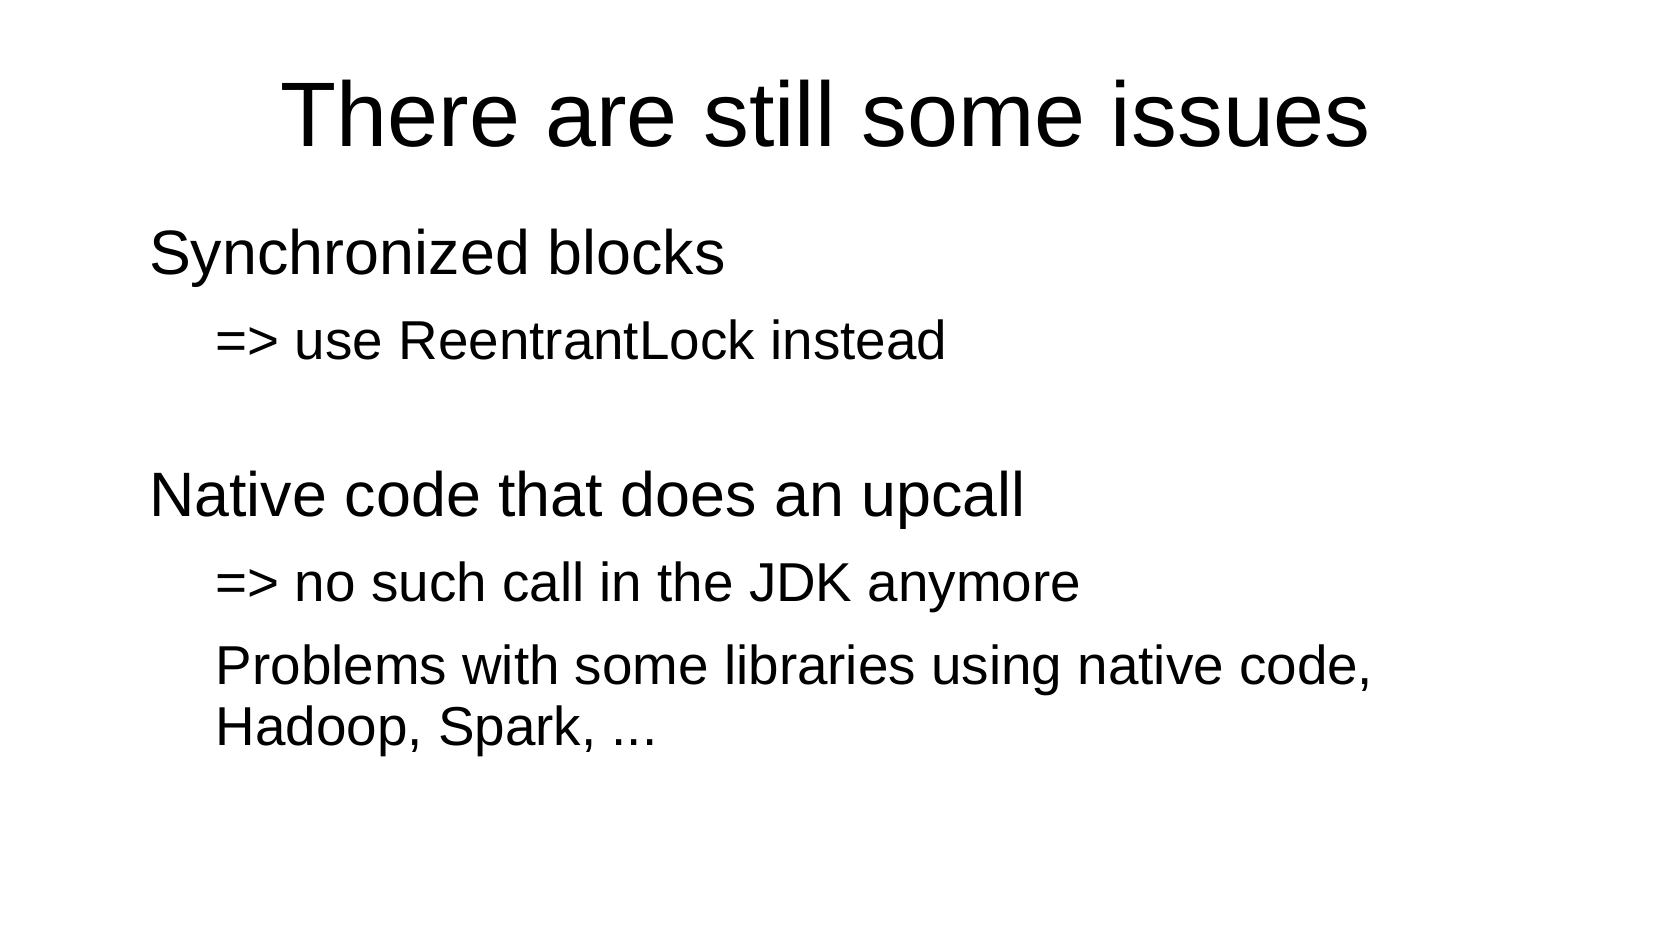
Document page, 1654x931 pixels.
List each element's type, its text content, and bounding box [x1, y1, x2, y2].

list Synchronized blocks => use ReentrantLock instead Native code that does an upcall => no such call in the JDK anymore Problems with some libraries using native code, Hadoop, Spark, ... [82, 217, 1571, 758]
title There are still some issues [82, 37, 1571, 193]
